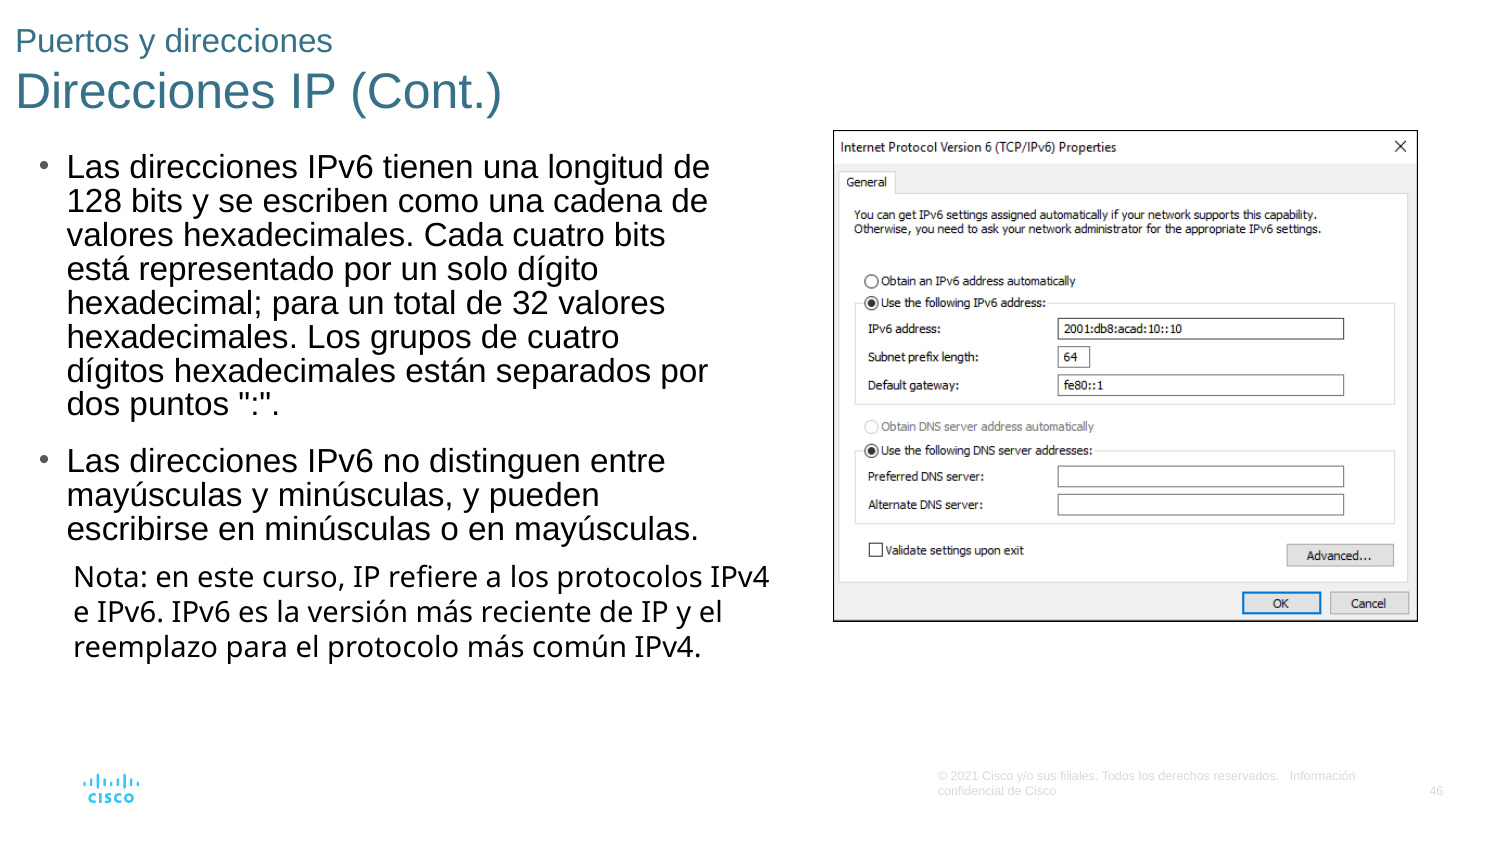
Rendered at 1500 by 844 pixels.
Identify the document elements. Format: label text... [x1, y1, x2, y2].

title Puertos y direcciones Direcciones IP (Cont.) [0, 6, 1500, 131]
picture [833, 130, 1418, 622]
text_box Nota: en este curso, IP refiere a los protocolos IPv4 e IPv6. IPv6 es la versión más reciente de IP y el reemplazo para el protocolo más común IPv4. [58, 551, 809, 672]
list Las direcciones IPv6 tienen una longitud de 128 bits y se escriben como una cadena de valores hexadecimales. Cada cuatro bits está representado por un solo dígito hexadecimal; para un total de 32 valores hexadecimales. Los grupos de cuatro dígitos hexadecimales están separados por dos puntos ":". Las direcciones IPv6 no distinguen entre mayúsculas y minúsculas, y pueden escribirse en minúsculas o en mayúsculas. [23, 144, 750, 552]
